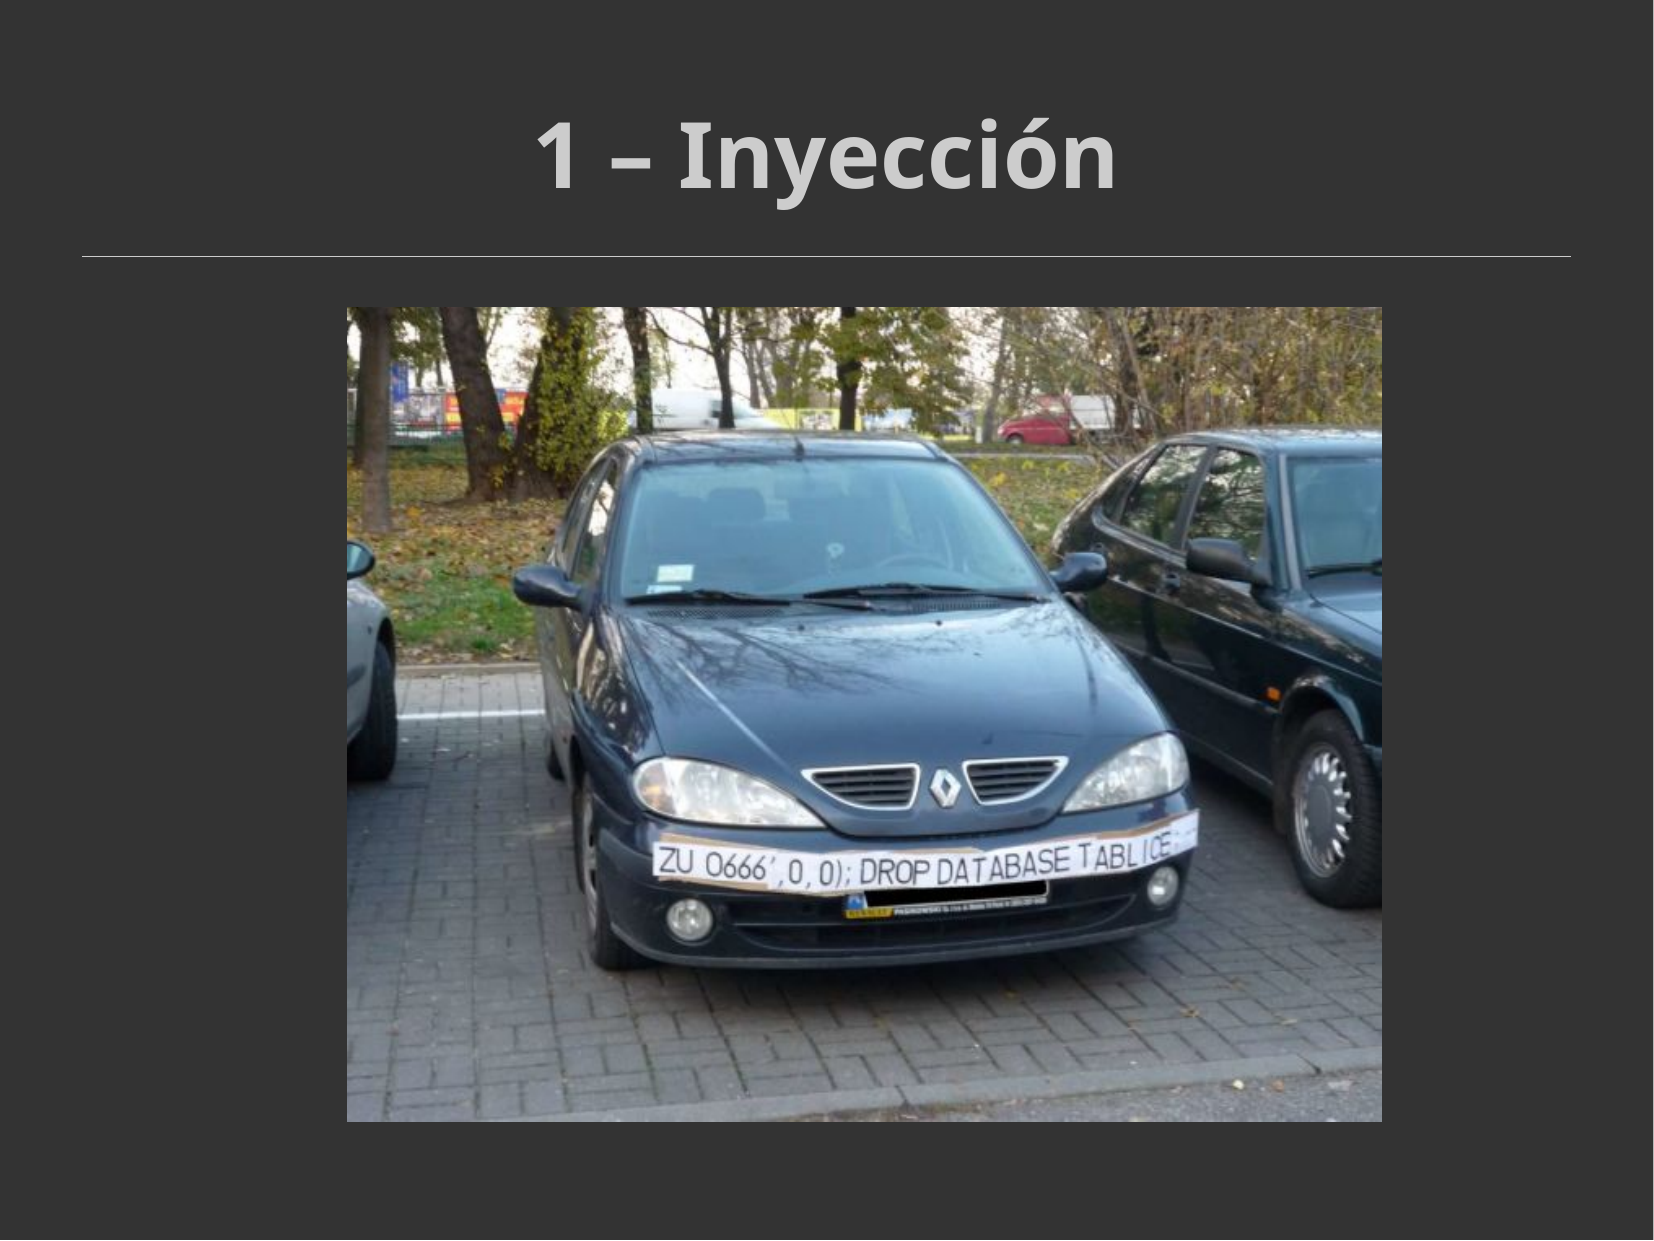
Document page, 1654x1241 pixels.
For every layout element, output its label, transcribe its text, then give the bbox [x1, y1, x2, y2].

picture [347, 307, 1382, 1123]
title 1 – Inyección [82, 49, 1571, 257]
